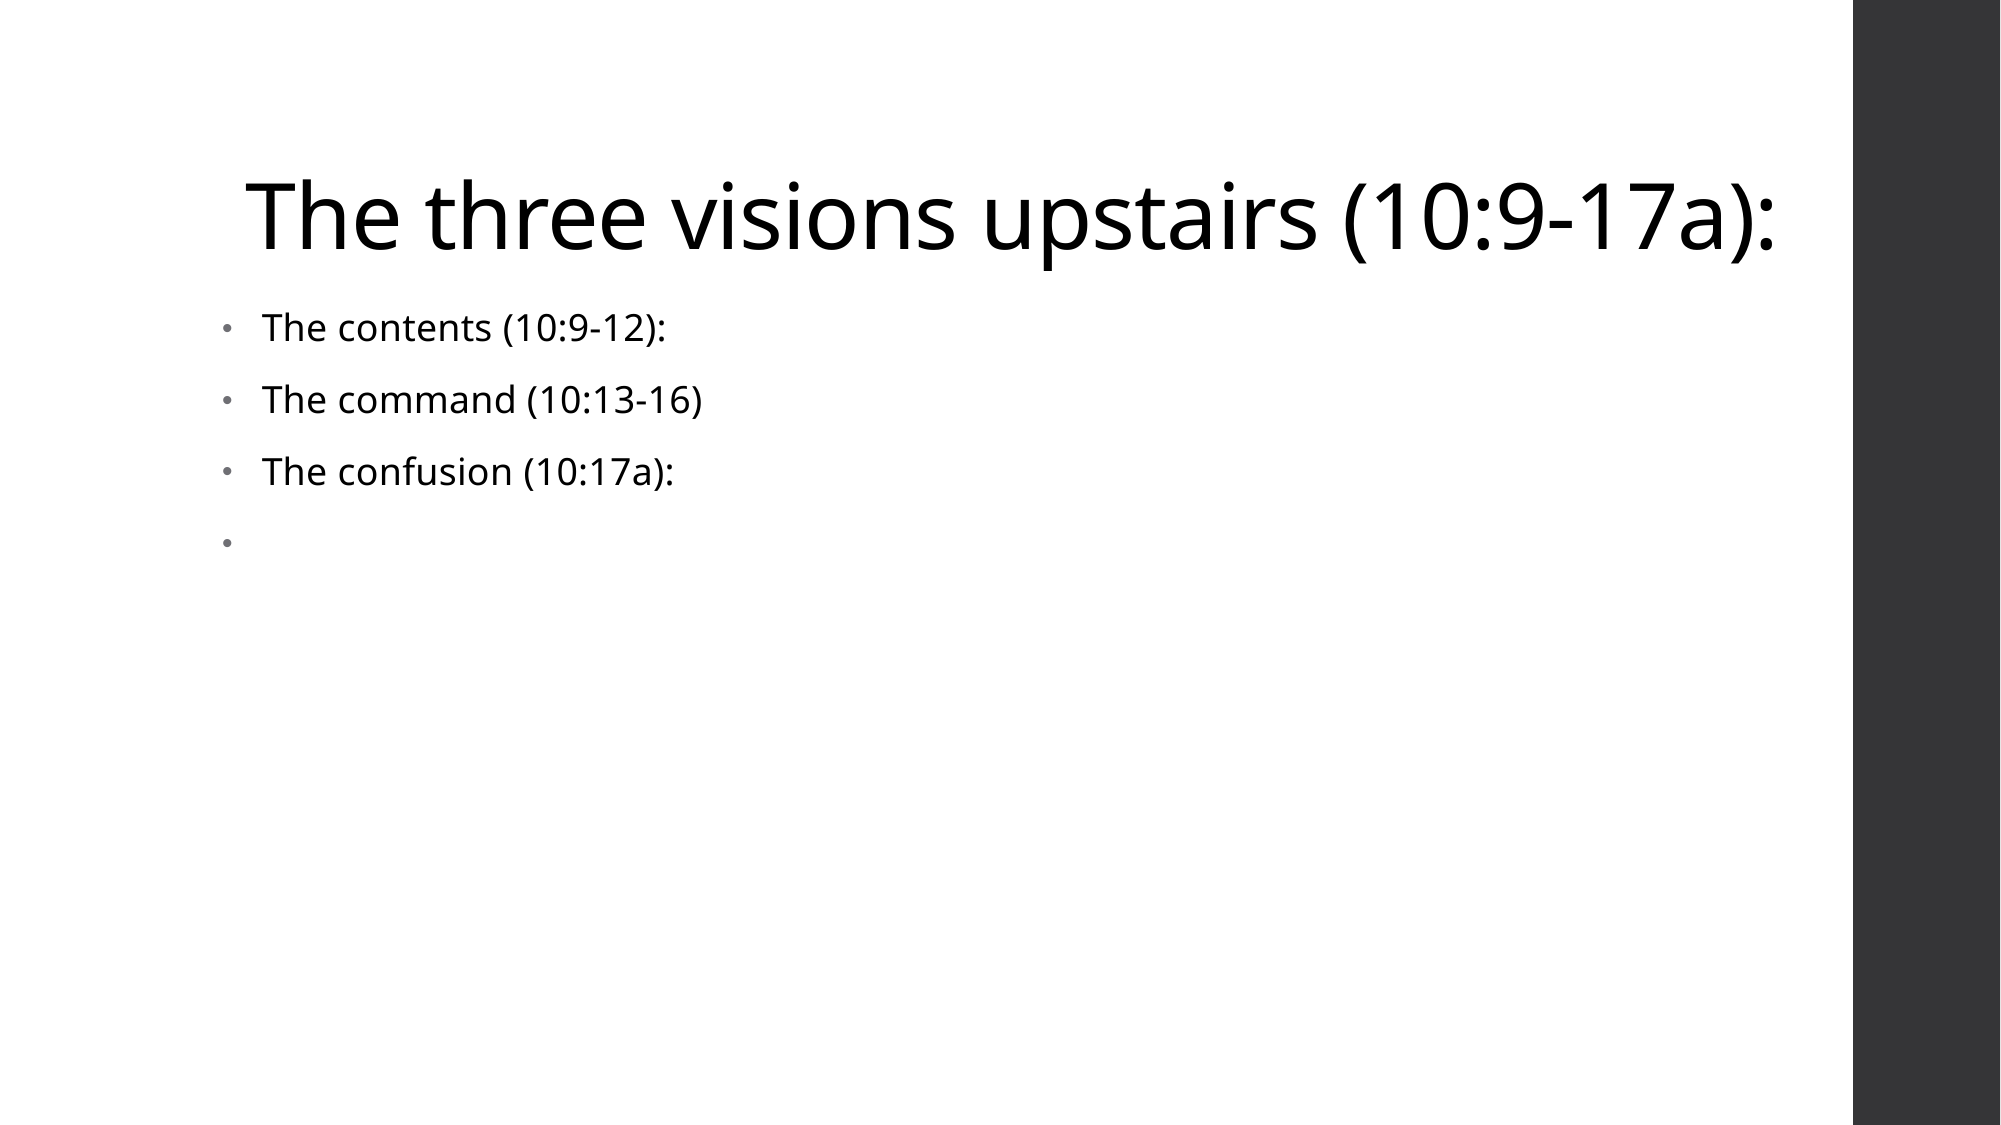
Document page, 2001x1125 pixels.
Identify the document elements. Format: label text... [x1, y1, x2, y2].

title The three visions upstairs (10:9-17a): [206, 60, 1797, 278]
list The contents (10:9-12): The command (10:13-16) The confusion (10:17a): [206, 299, 1617, 1014]
